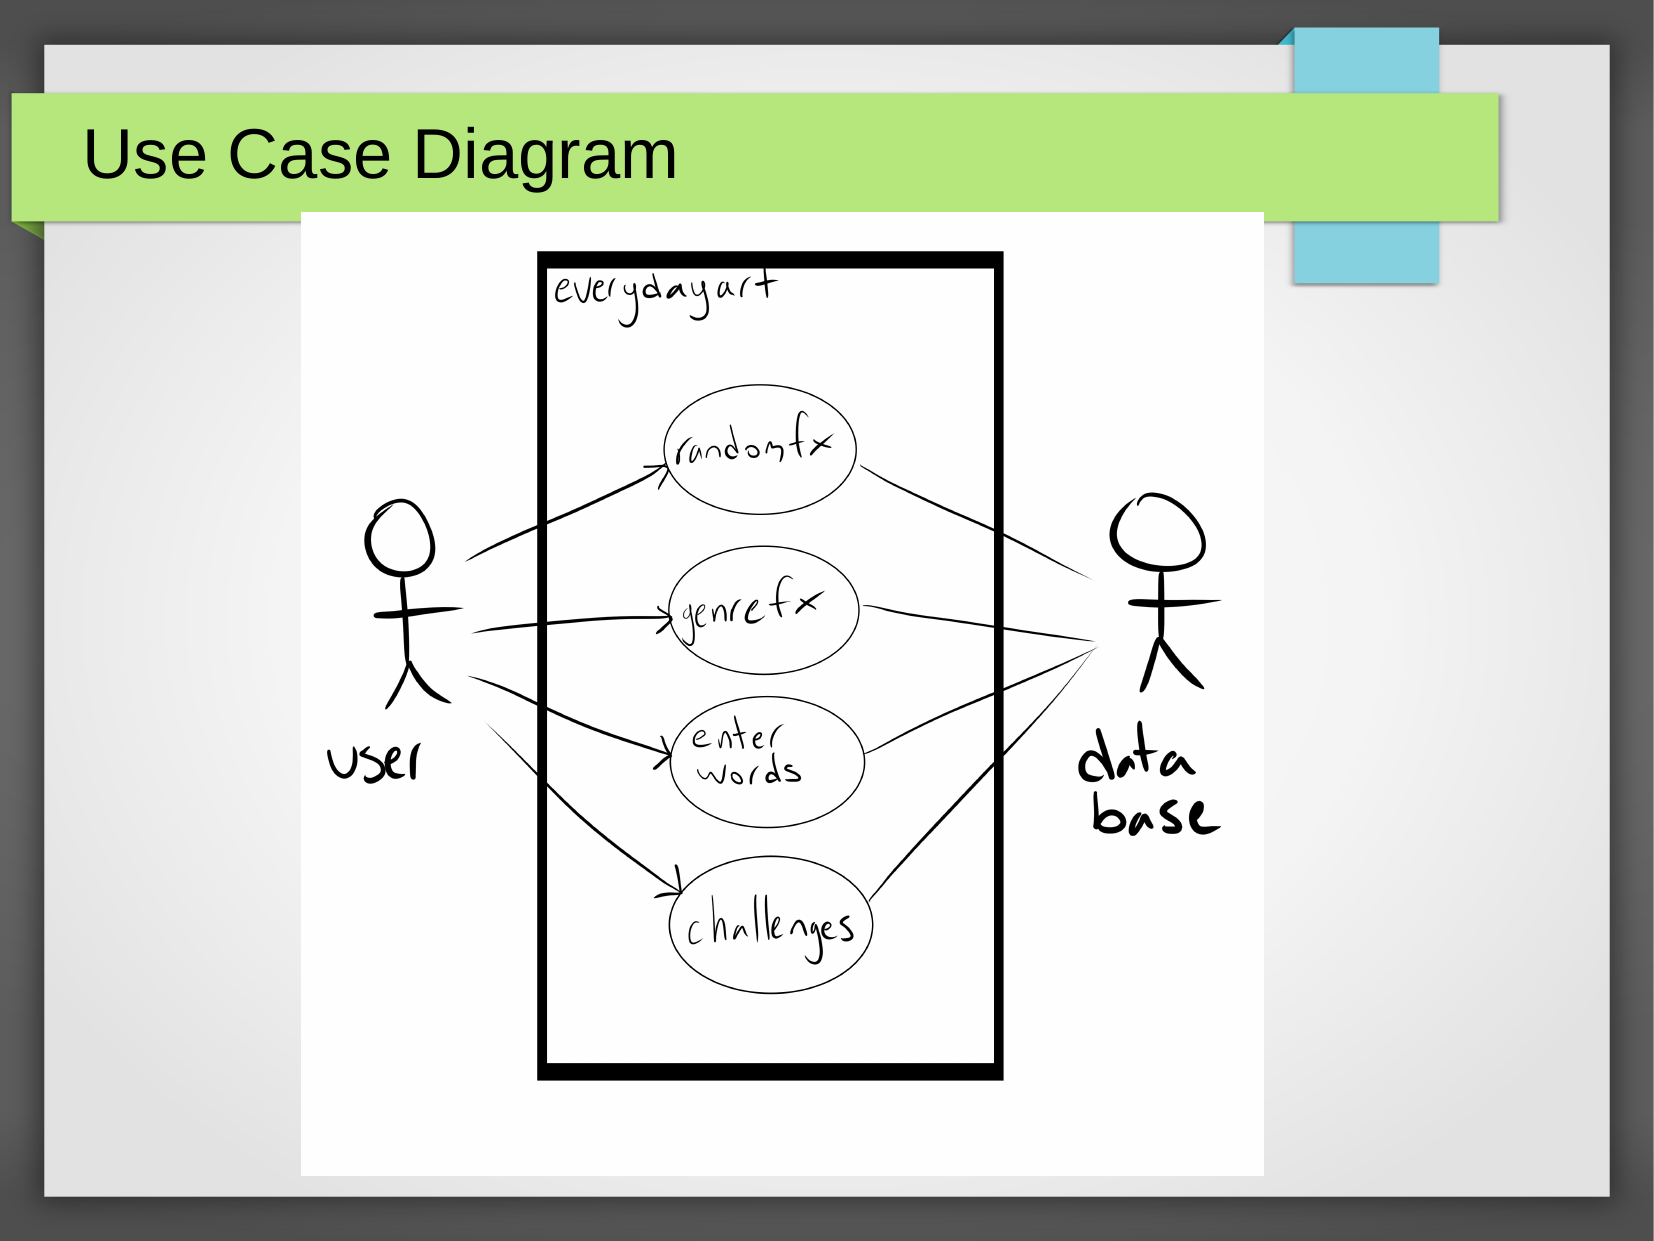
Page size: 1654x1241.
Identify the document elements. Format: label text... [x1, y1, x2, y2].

title Use Case Diagram [82, 94, 1264, 213]
picture [0, 0, 1654, 1241]
